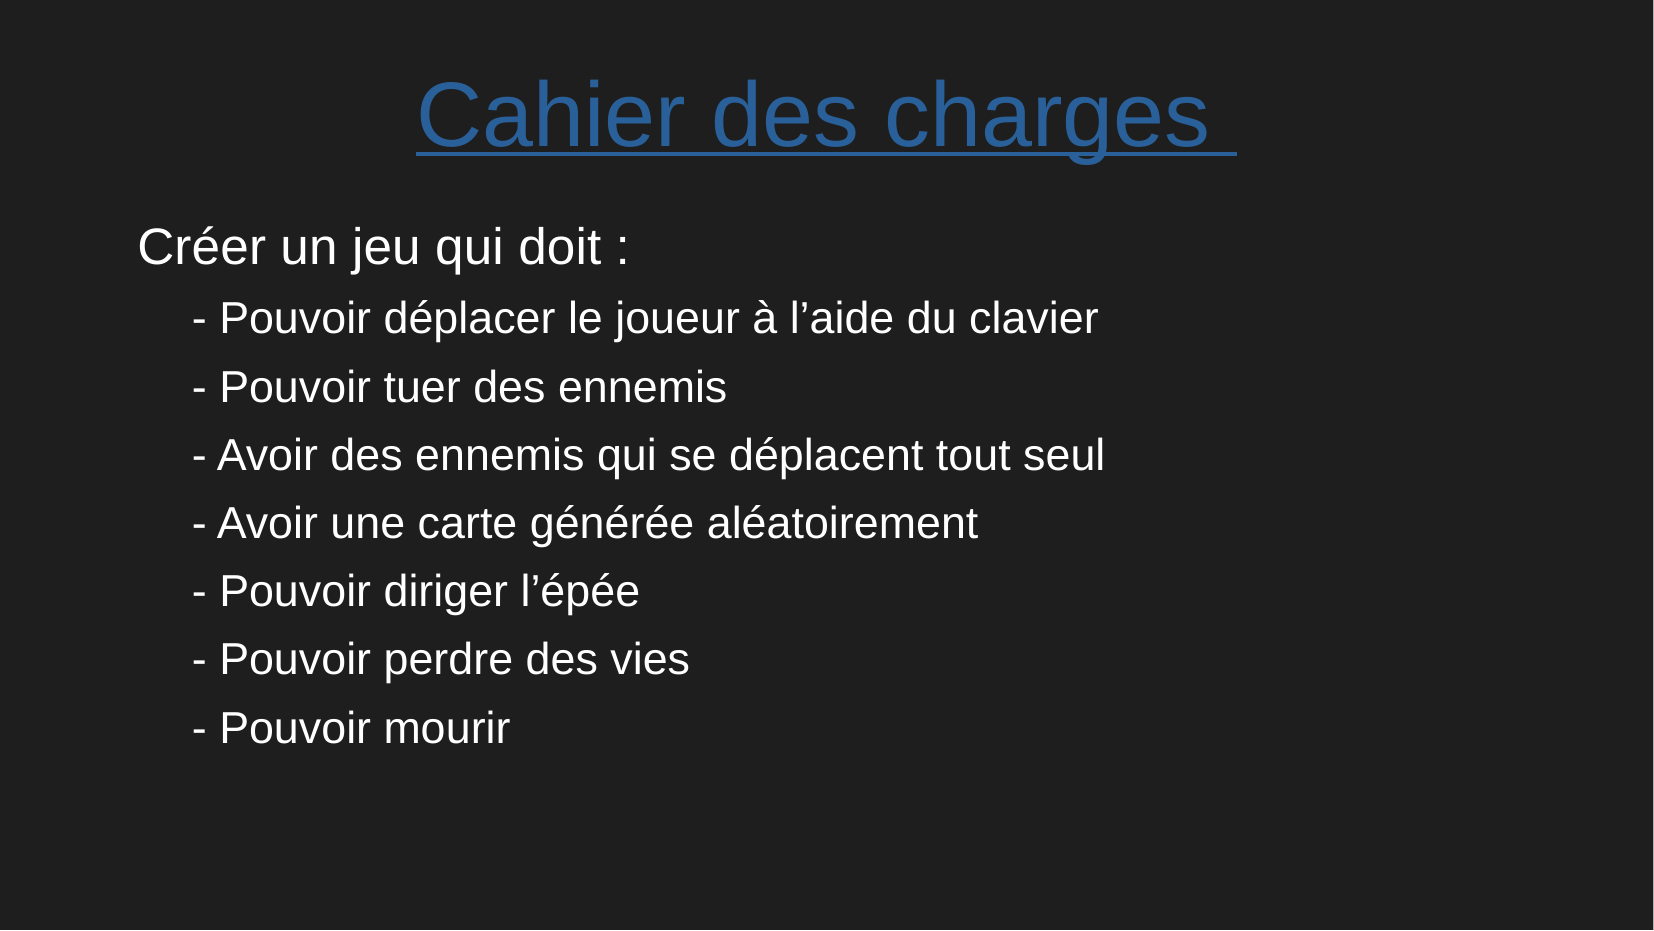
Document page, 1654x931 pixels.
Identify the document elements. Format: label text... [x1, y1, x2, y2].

list Créer un jeu qui doit : - Pouvoir déplacer le joueur à l’aide du clavier - Pouvoir tuer des ennemis - Avoir des ennemis qui se déplacent tout seul - Avoir une carte générée aléatoirement - Pouvoir diriger l’épée - Pouvoir perdre des vies - Pouvoir mourir [82, 217, 1571, 758]
title Cahier des charges [82, 37, 1571, 193]
